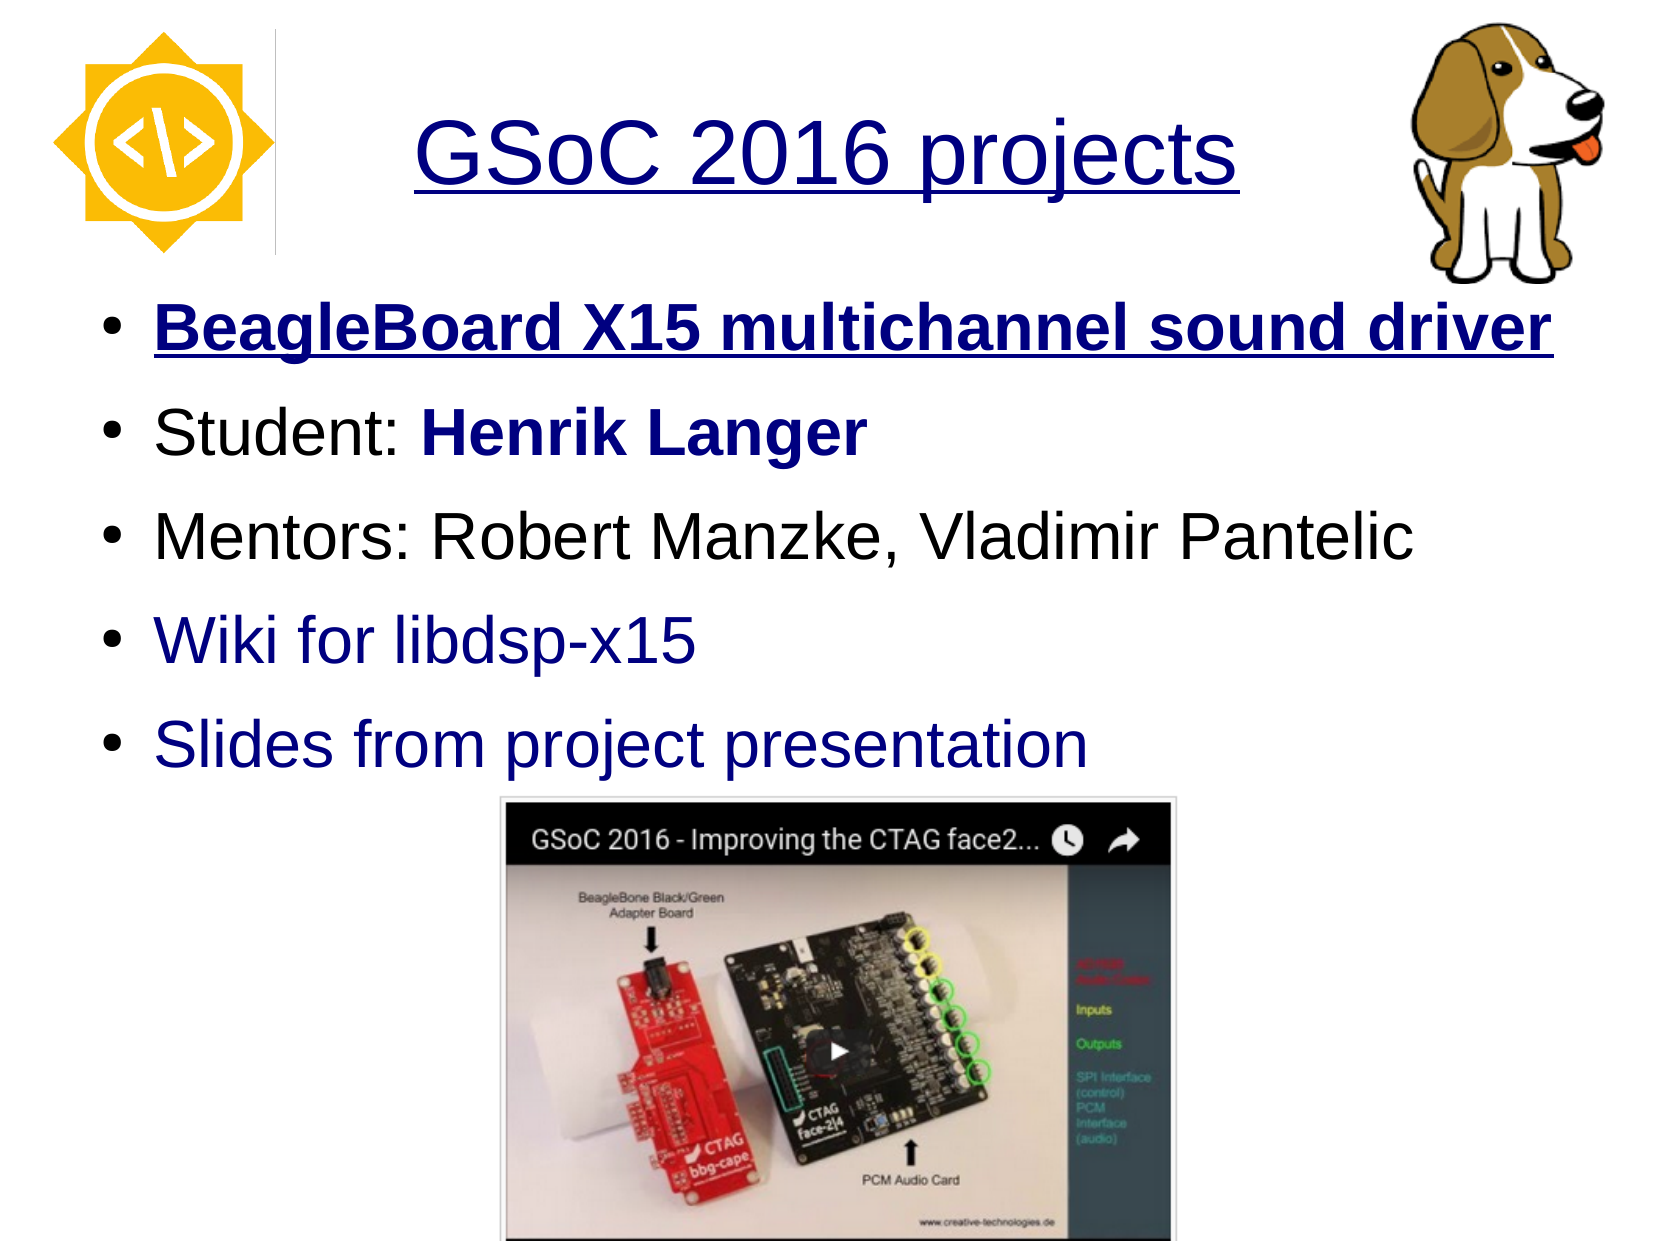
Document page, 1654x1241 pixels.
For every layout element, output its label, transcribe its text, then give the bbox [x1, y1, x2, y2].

picture [489, 787, 1193, 1241]
title GSoC 2016 projects [82, 49, 1391, 257]
picture [1391, 22, 1608, 284]
picture [50, 29, 276, 255]
list BeagleBoard X15 multichannel sound driver Student: Henrik Langer Mentors: Robert Manzke, Vladimir Pantelic Wiki for libdsp-x15 Slides from project presentation [82, 290, 1571, 1010]
